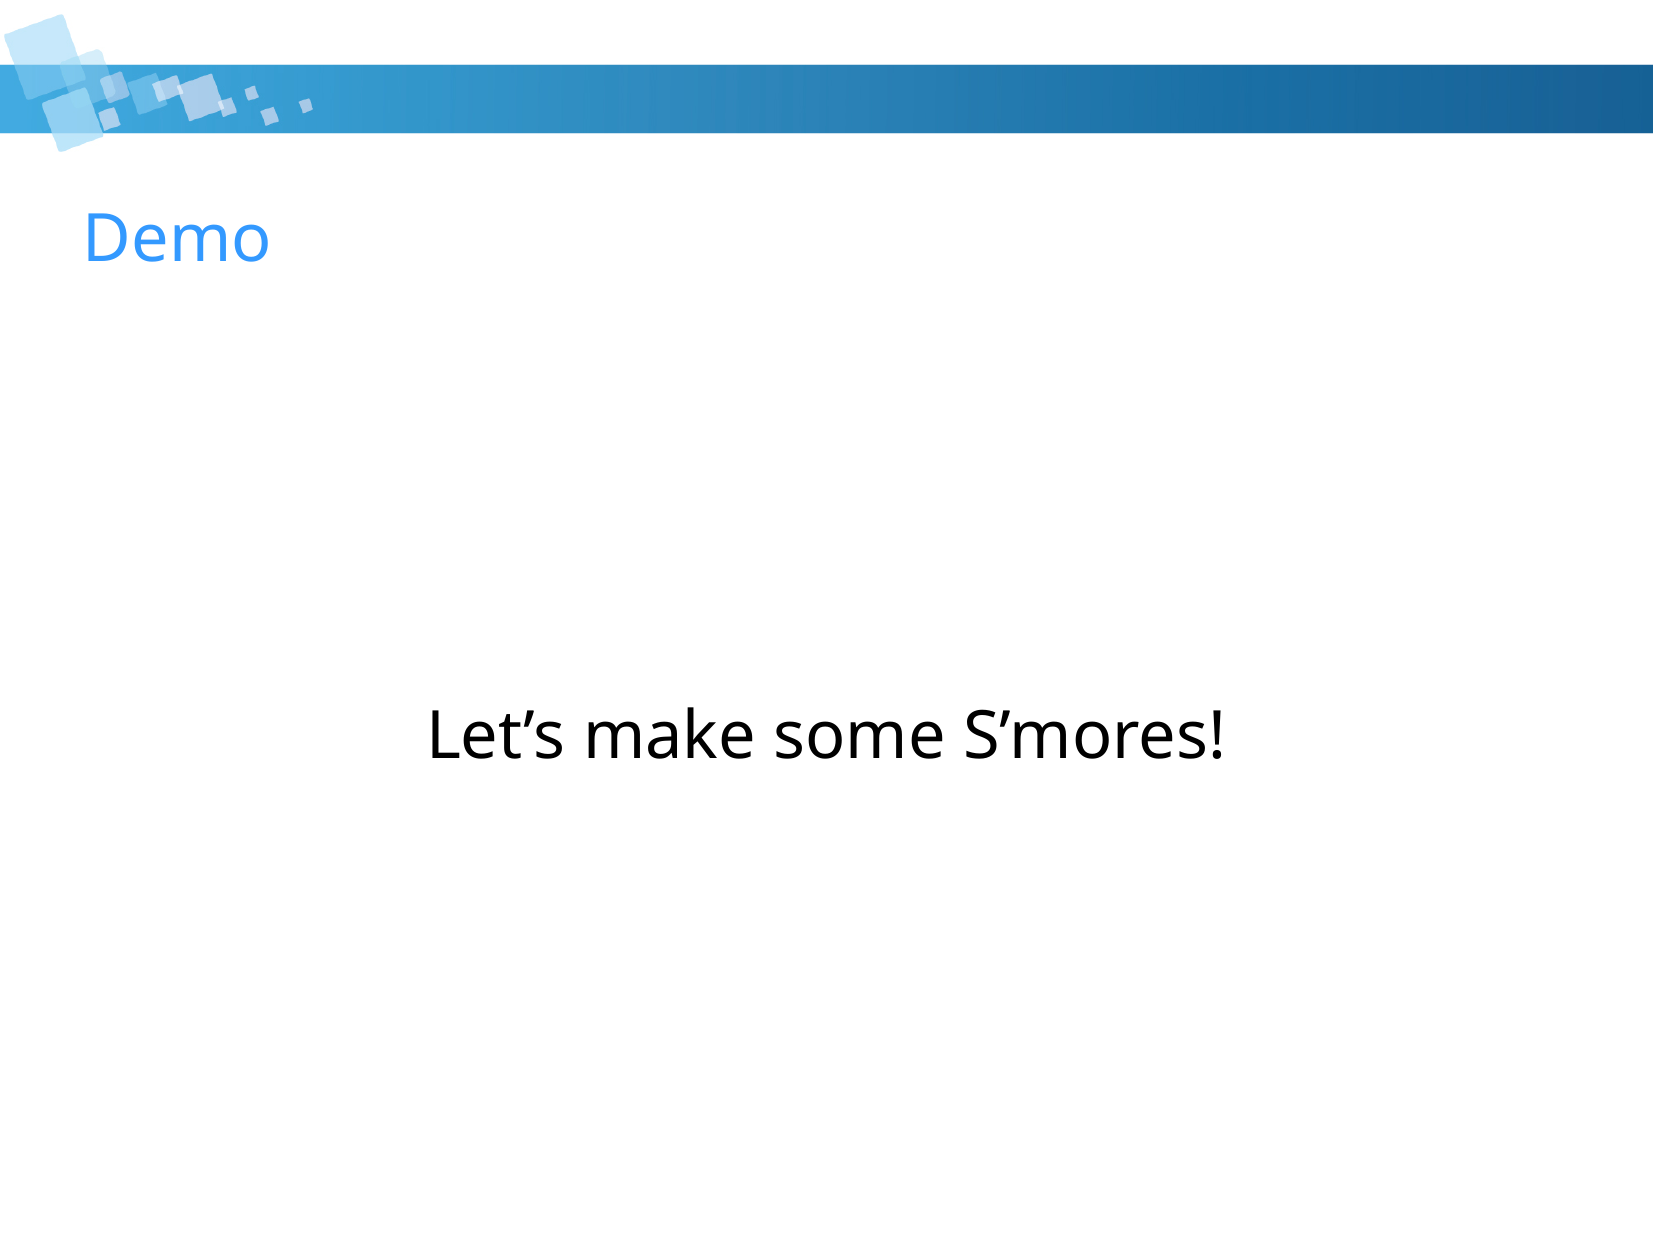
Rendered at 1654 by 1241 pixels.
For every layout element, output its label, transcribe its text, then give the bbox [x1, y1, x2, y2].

title Demo [82, 132, 1571, 340]
subtitle Let’s make some S’mores! [82, 372, 1571, 1093]
picture [0, 0, 1653, 1238]
